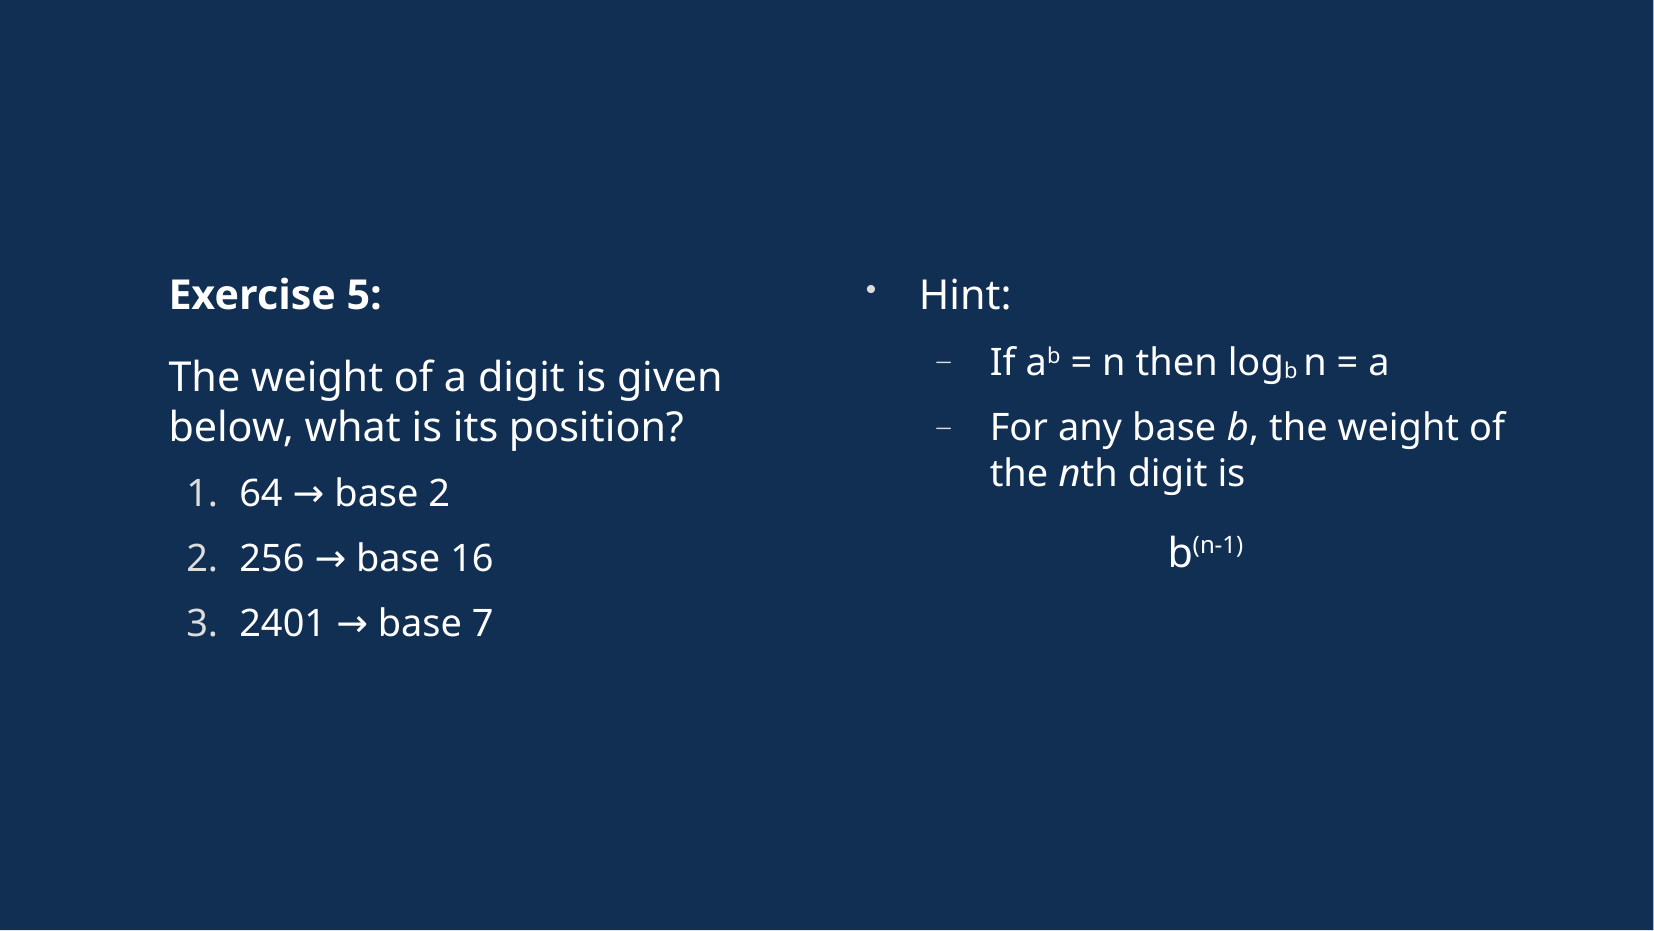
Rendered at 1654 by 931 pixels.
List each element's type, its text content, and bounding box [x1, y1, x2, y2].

list Exercise 5: The weight of a digit is given below, what is its position? 64 → base 2 256 → base 16 2401 → base 7 [97, 268, 813, 806]
list Hint: If ab = n then logb n = a For any base b, the weight of the nth digit is b(n-1) [848, 268, 1563, 806]
